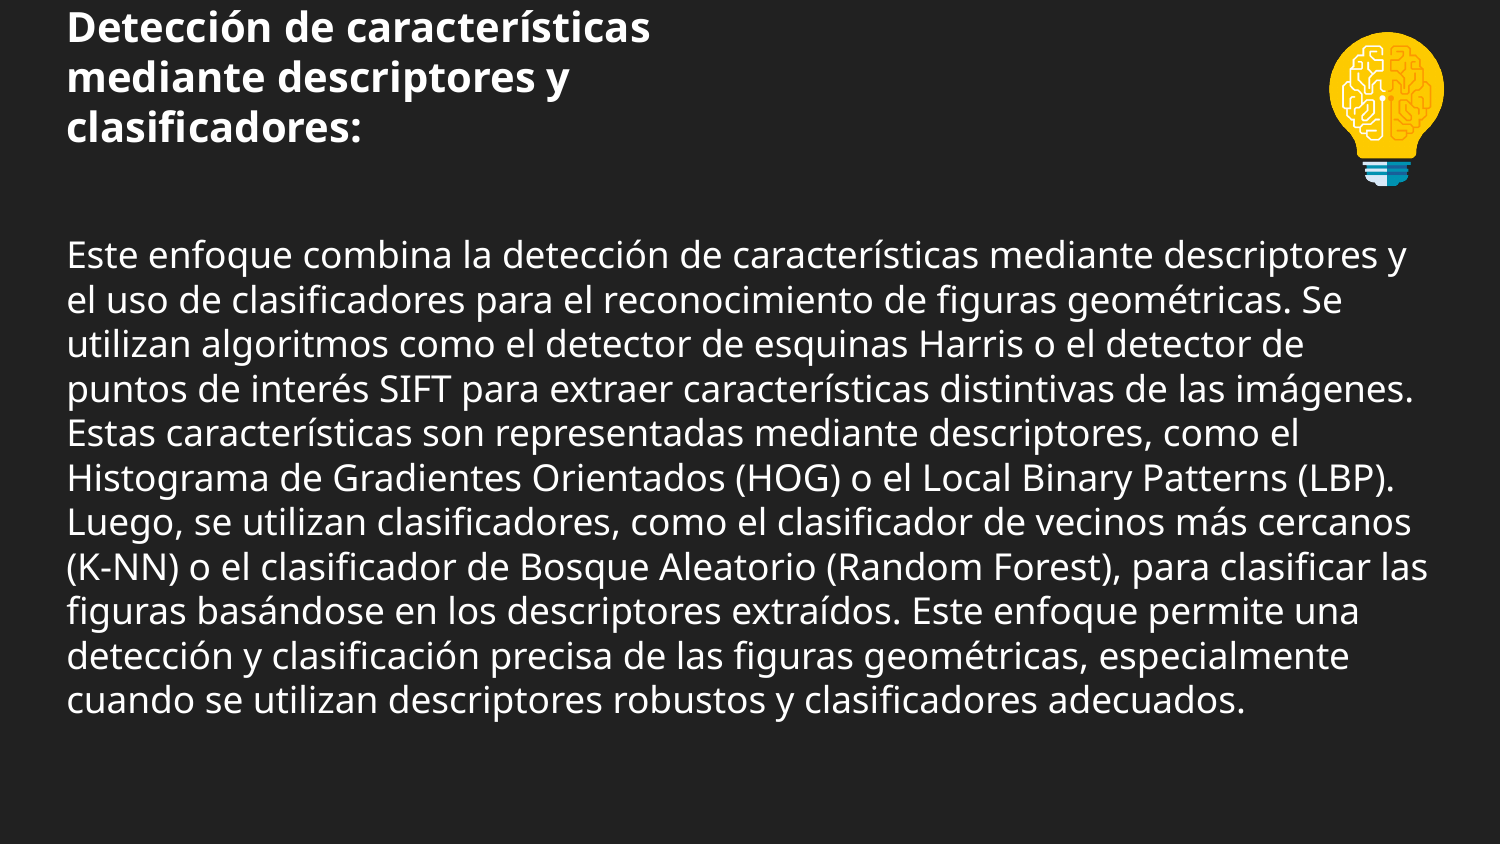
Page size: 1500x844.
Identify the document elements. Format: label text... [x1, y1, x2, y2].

picture [1297, 18, 1476, 200]
text_box Este enfoque combina la detección de características mediante descriptores y el uso de clasificadores para el reconocimiento de figuras geométricas. Se utilizan algoritmos como el detector de esquinas Harris o el detector de puntos de interés SIFT para extraer características distintivas de las imágenes. Estas características son representadas mediante descriptores, como el Histograma de Gradientes Orientados (HOG) o el Local Binary Patterns (LBP). Luego, se utilizan clasificadores, como el clasificador de vecinos más cercanos (K-NN) o el clasificador de Bosque Aleatorio (Random Forest), para clasificar las figuras basándose en los descriptores extraídos. Este enfoque permite una detección y clasificación precisa de las figuras geométricas, especialmente cuando se utilizan descriptores robustos y clasificadores adecuados. [51, 216, 1449, 783]
text_box Detección de características mediante descriptores y clasificadores: [51, 34, 875, 166]
